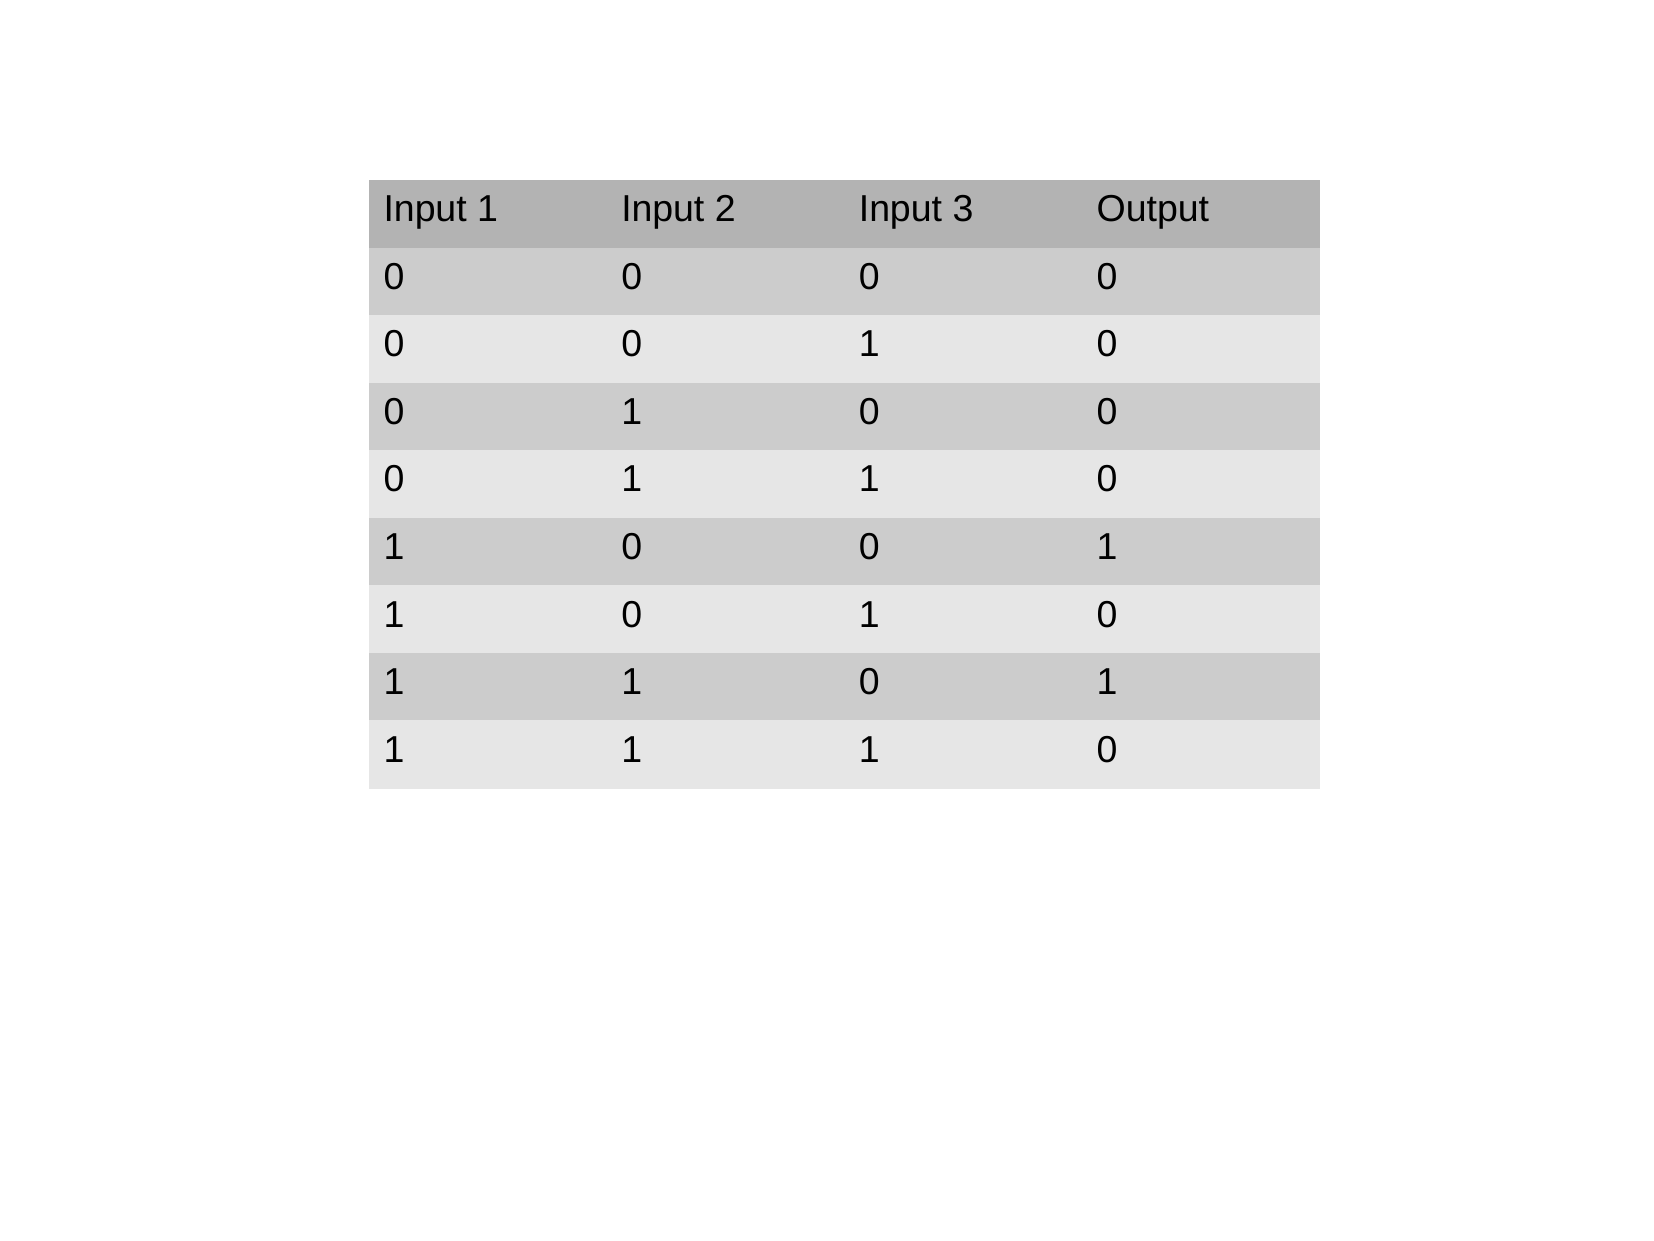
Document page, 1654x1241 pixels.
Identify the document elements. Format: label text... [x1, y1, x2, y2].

table_cell 1 [844, 450, 1082, 518]
table_cell 0 [369, 248, 607, 315]
table_cell 0 [1082, 450, 1320, 518]
table_cell 0 [607, 518, 844, 585]
table_cell 0 [1082, 720, 1320, 789]
table_cell 1 [607, 450, 844, 518]
table_cell 0 [1082, 248, 1320, 315]
table_cell 0 [1082, 315, 1320, 383]
table_cell 1 [369, 585, 607, 653]
table_header Input 3 [844, 180, 1082, 248]
table_cell 0 [1082, 383, 1320, 450]
table_cell 1 [369, 653, 607, 720]
table_cell 1 [369, 720, 607, 789]
table_cell 0 [844, 248, 1082, 315]
table_header Output [1082, 180, 1320, 248]
table_cell 1 [844, 585, 1082, 653]
table_cell 0 [607, 585, 844, 653]
table_cell 0 [607, 248, 844, 315]
table_cell 0 [369, 450, 607, 518]
table_cell 1 [1082, 518, 1320, 585]
table_cell 0 [1082, 585, 1320, 653]
table_cell 0 [607, 315, 844, 383]
table_cell 1 [844, 720, 1082, 789]
table_cell 1 [1082, 653, 1320, 720]
table_cell 1 [607, 383, 844, 450]
table_cell 1 [844, 315, 1082, 383]
table_cell 1 [607, 720, 844, 789]
table_cell 0 [844, 383, 1082, 450]
table_cell 0 [369, 383, 607, 450]
table_cell 0 [844, 653, 1082, 720]
table_cell 1 [369, 518, 607, 585]
table_header Input 2 [607, 180, 844, 248]
table_cell 1 [607, 653, 844, 720]
table_cell 0 [369, 315, 607, 383]
table_header Input 1 [369, 180, 607, 248]
table_cell 0 [844, 518, 1082, 585]
